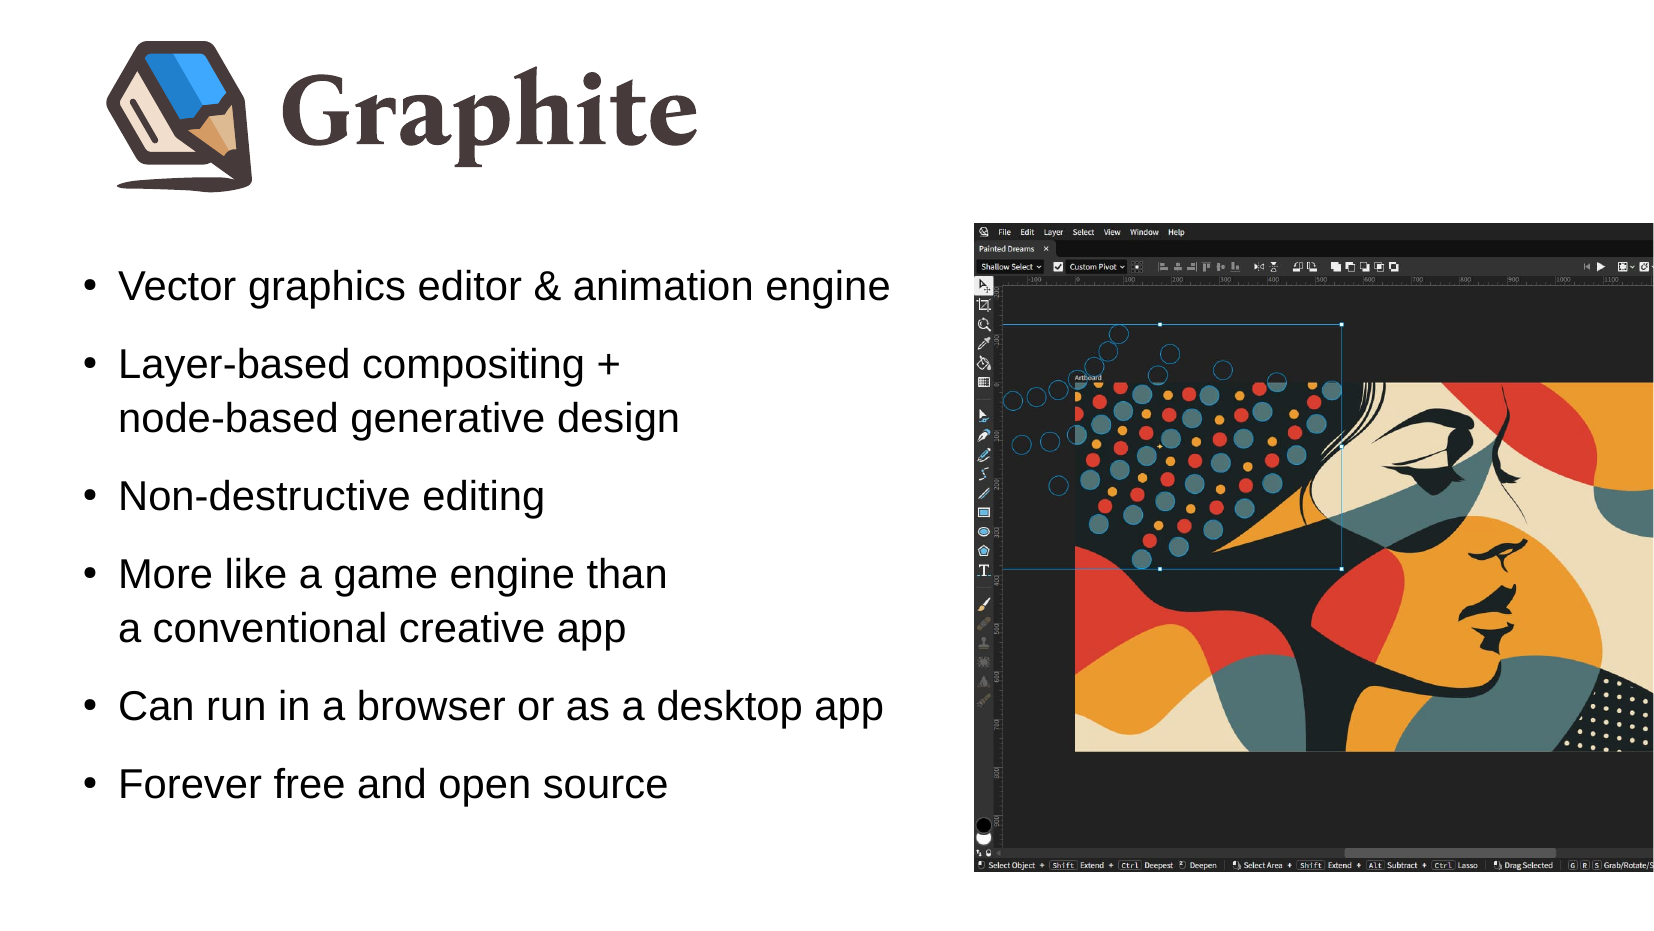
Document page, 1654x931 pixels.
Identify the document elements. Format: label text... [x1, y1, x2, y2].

picture [974, 223, 1654, 872]
picture [106, 41, 697, 193]
title [82, 37, 1571, 191]
subtitle Vector graphics editor & animation engine Layer-based compositing + node-based generative design Non-destructive editing More like a game engine than a conventional creative app Can run in a browser or as a desktop app Forever free and open source [82, 191, 1571, 872]
